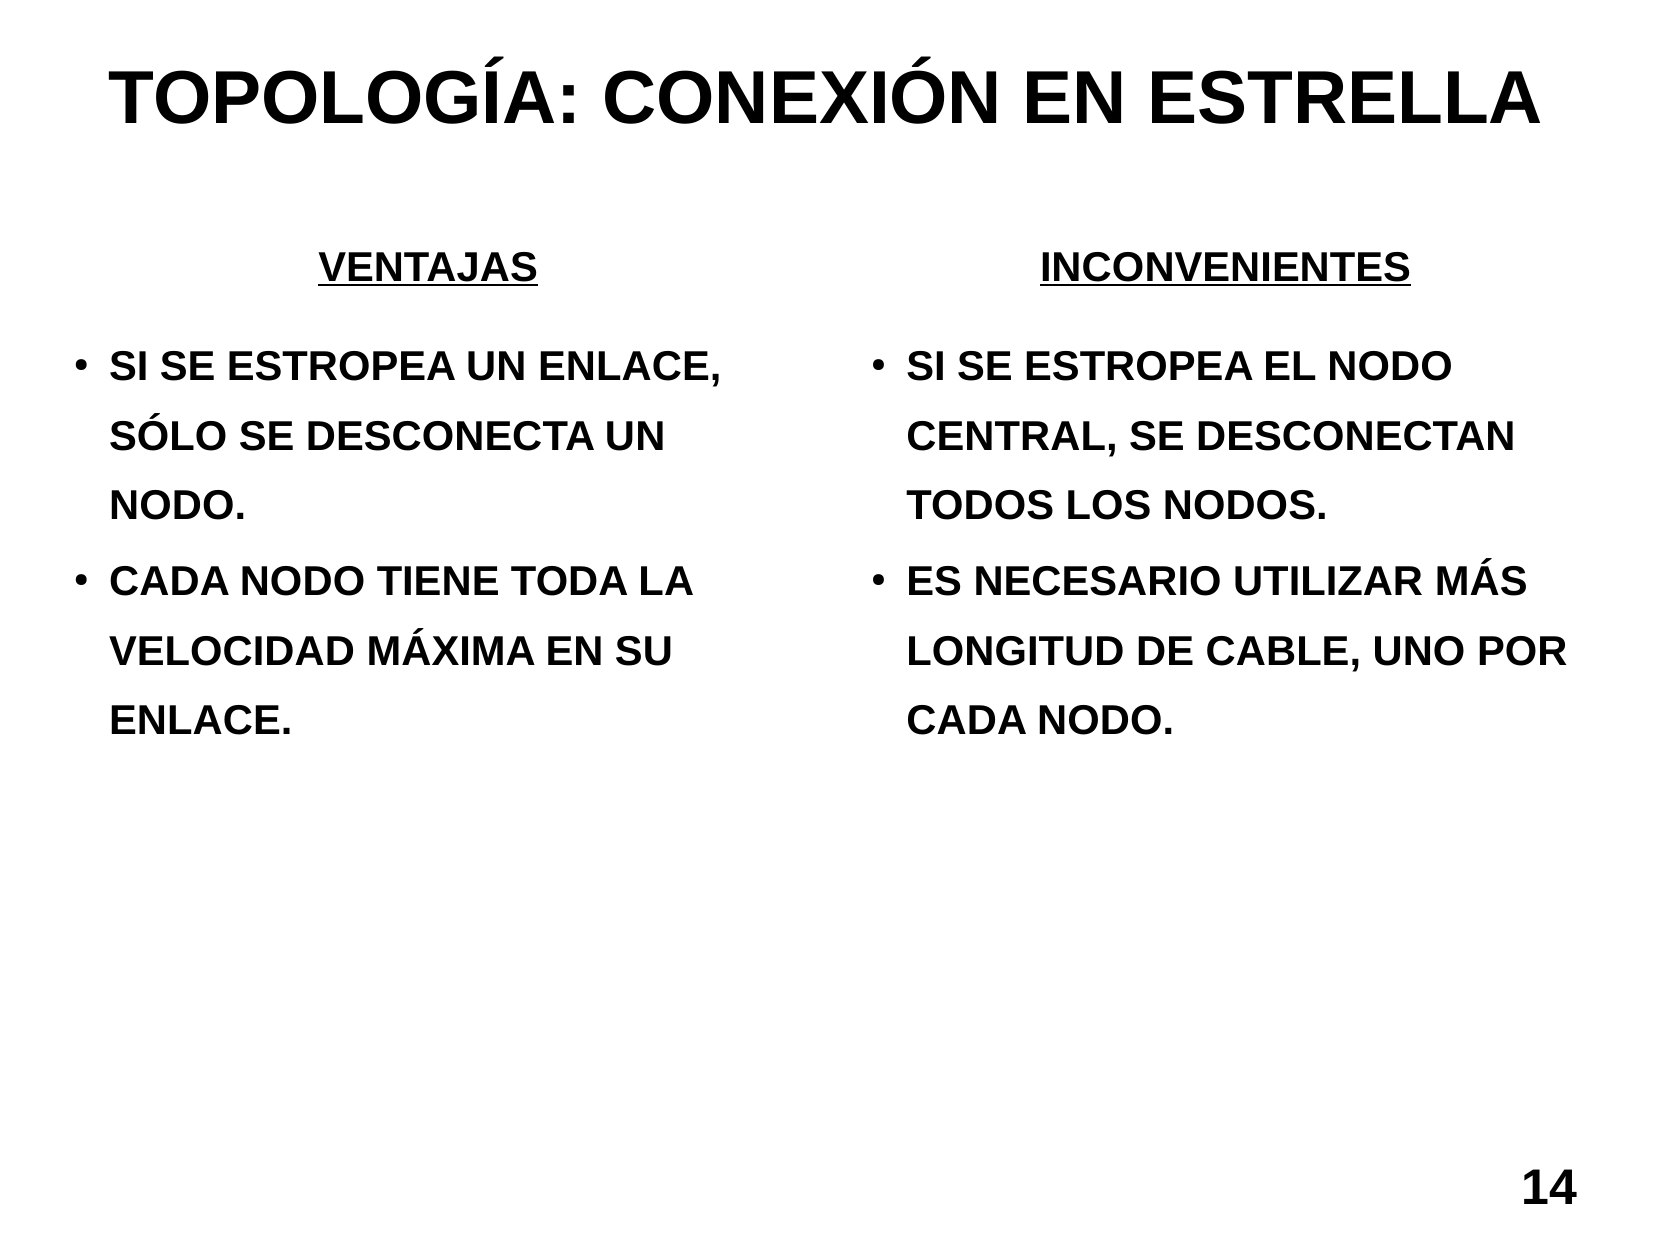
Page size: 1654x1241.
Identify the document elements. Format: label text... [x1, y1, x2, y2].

title TOPOLOGÍA: CONEXIÓN EN ESTRELLA [82, 23, 1571, 172]
text_box INCONVENIENTES SI SE ESTROPEA EL NODO CENTRAL, SE DESCONECTAN TODOS LOS NODOS. ES NECESARIO UTILIZAR MÁS LONGITUD DE CABLE, UNO POR CADA NODO. [856, 236, 1595, 1123]
text_box VENTAJAS SI SE ESTROPEA UN ENLACE, SÓLO SE DESCONECTA UN NODO. CADA NODO TIENE TODA LA VELOCIDAD MÁXIMA EN SU ENLACE. [59, 236, 798, 1123]
text_box <número> [1506, 1151, 1654, 1223]
